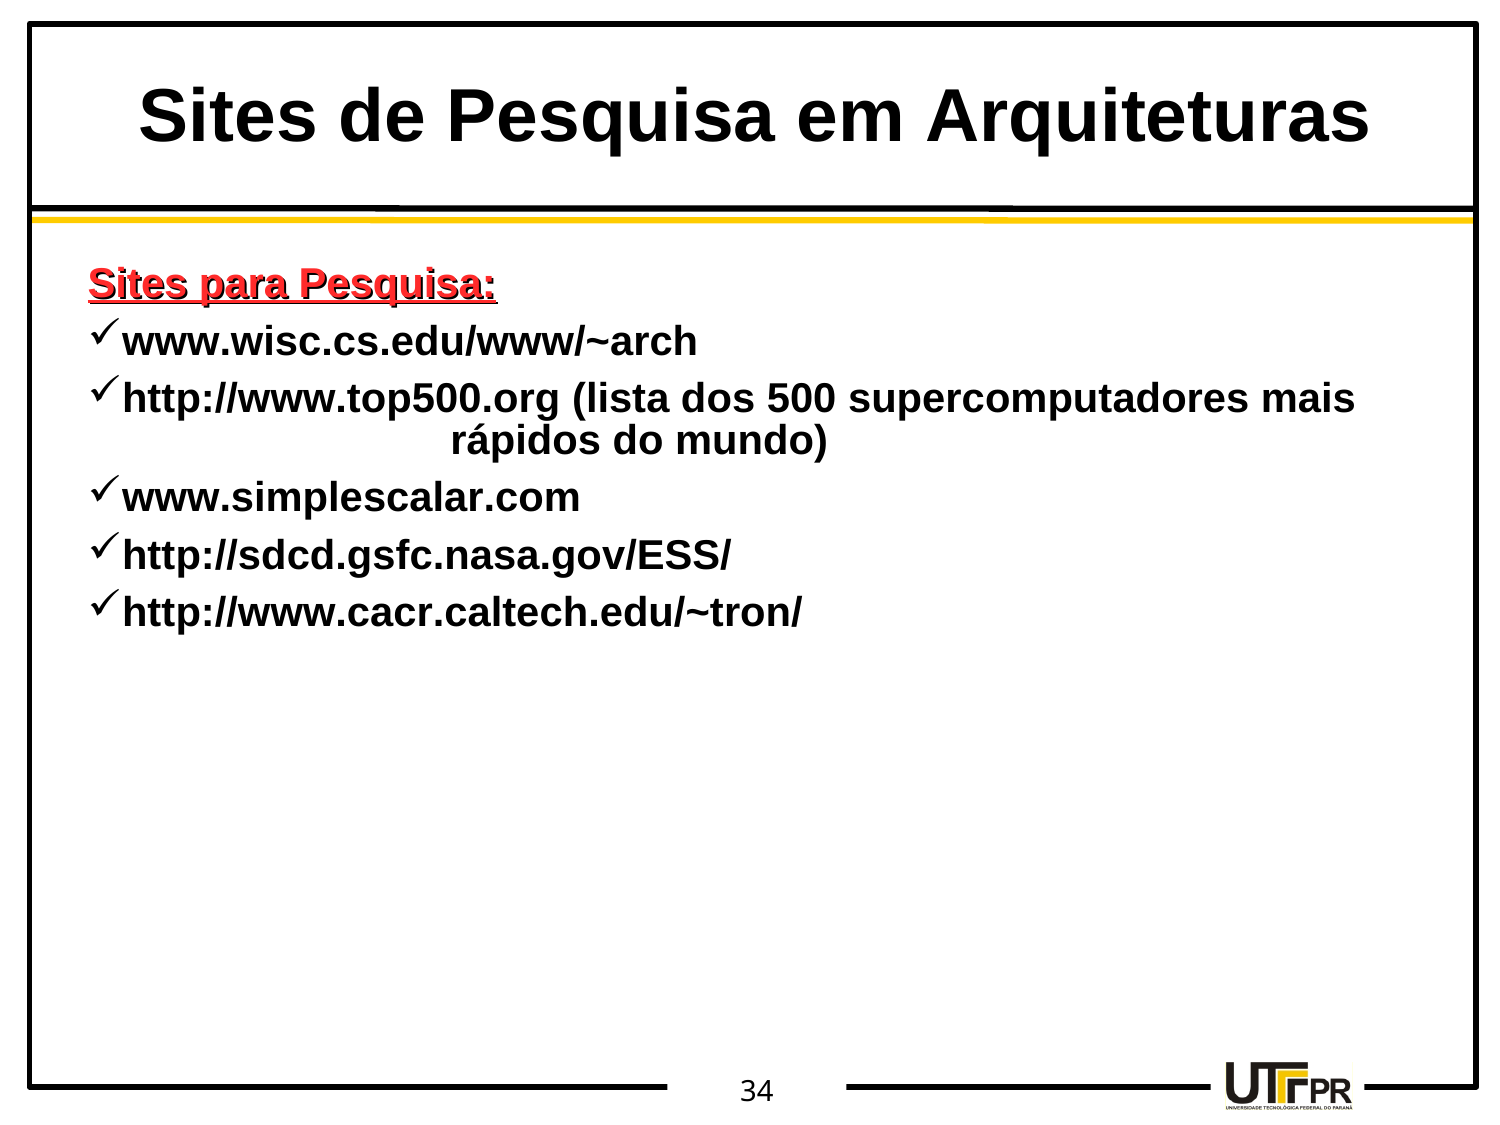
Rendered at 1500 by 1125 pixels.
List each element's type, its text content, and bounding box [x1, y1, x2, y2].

title Sites de Pesquisa em Arquiteturas [117, 73, 1394, 168]
list Sites para Pesquisa: www.wisc.cs.edu/www/~arch http://www.top500.org (lista dos 500 supercomputadores mais rápidos do mundo) www.simplescalar.com http://sdcd.gsfc.nasa.gov/ESS/ http://www.cacr.caltech.edu/~tron/ [72, 257, 1459, 1035]
picture [1225, 1062, 1353, 1110]
